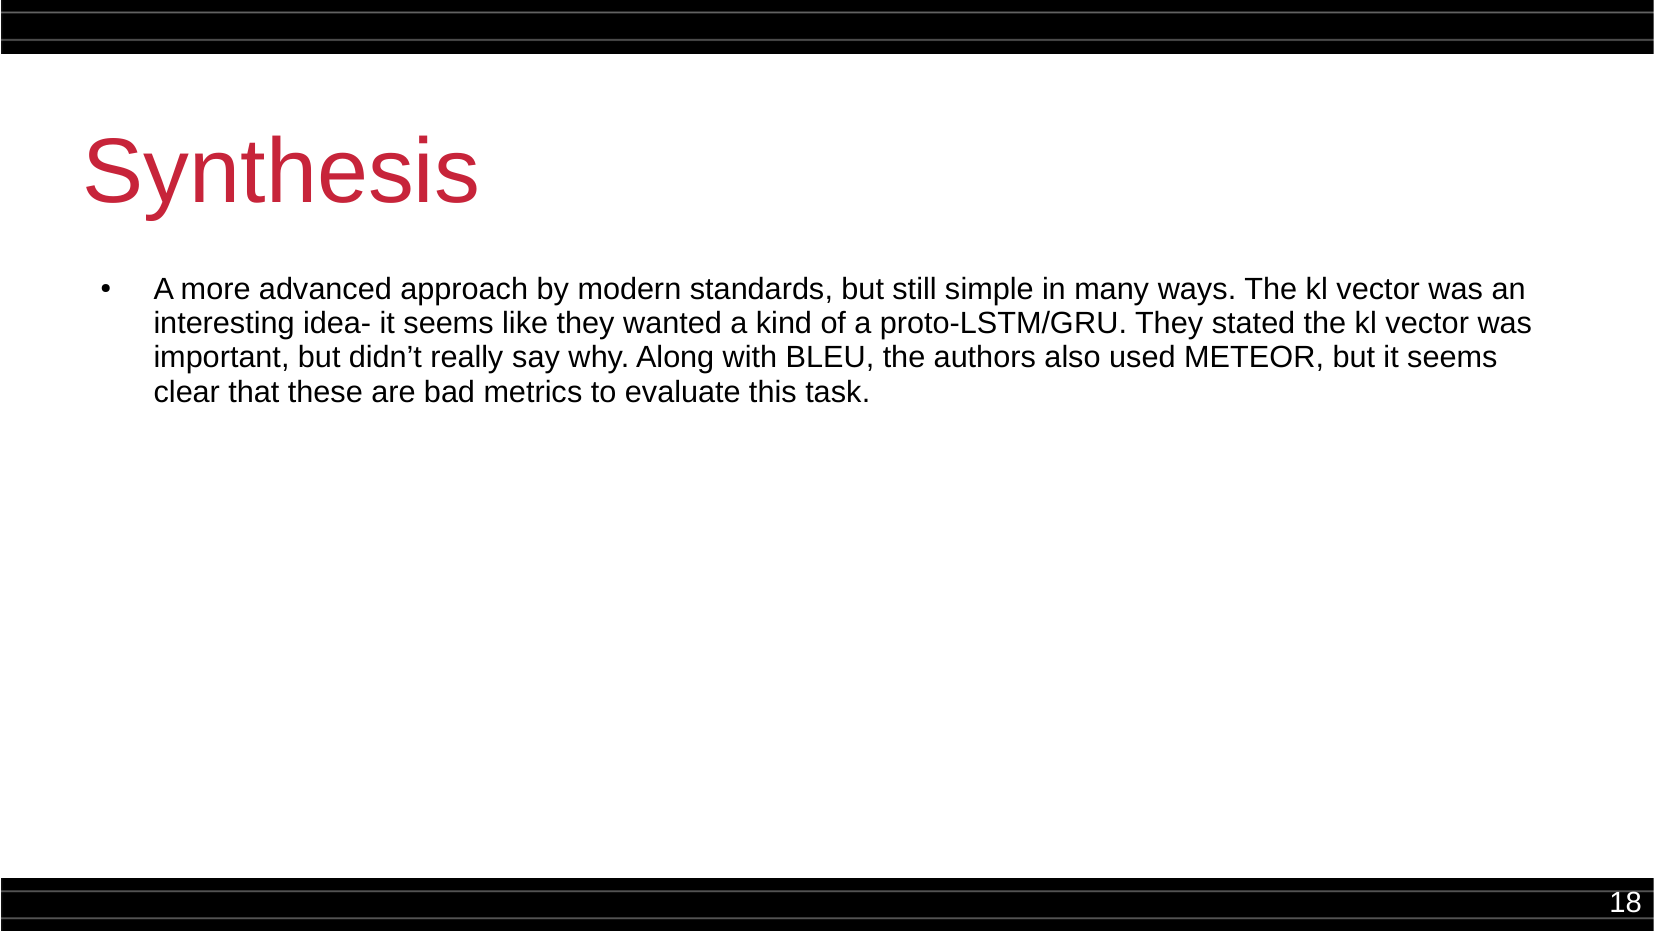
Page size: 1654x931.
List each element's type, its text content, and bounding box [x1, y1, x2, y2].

list A more advanced approach by modern standards, but still simple in many ways. The kl vector was an interesting idea- it seems like they wanted a kind of a proto-LSTM/GRU. They stated the kl vector was important, but didn’t really say why. Along with BLEU, the authors also used METEOR, but it seems clear that these are bad metrics to evaluate this task. [82, 271, 1571, 758]
title Synthesis [82, 92, 1571, 249]
picture [1, 0, 1654, 54]
picture [1, 878, 1654, 931]
